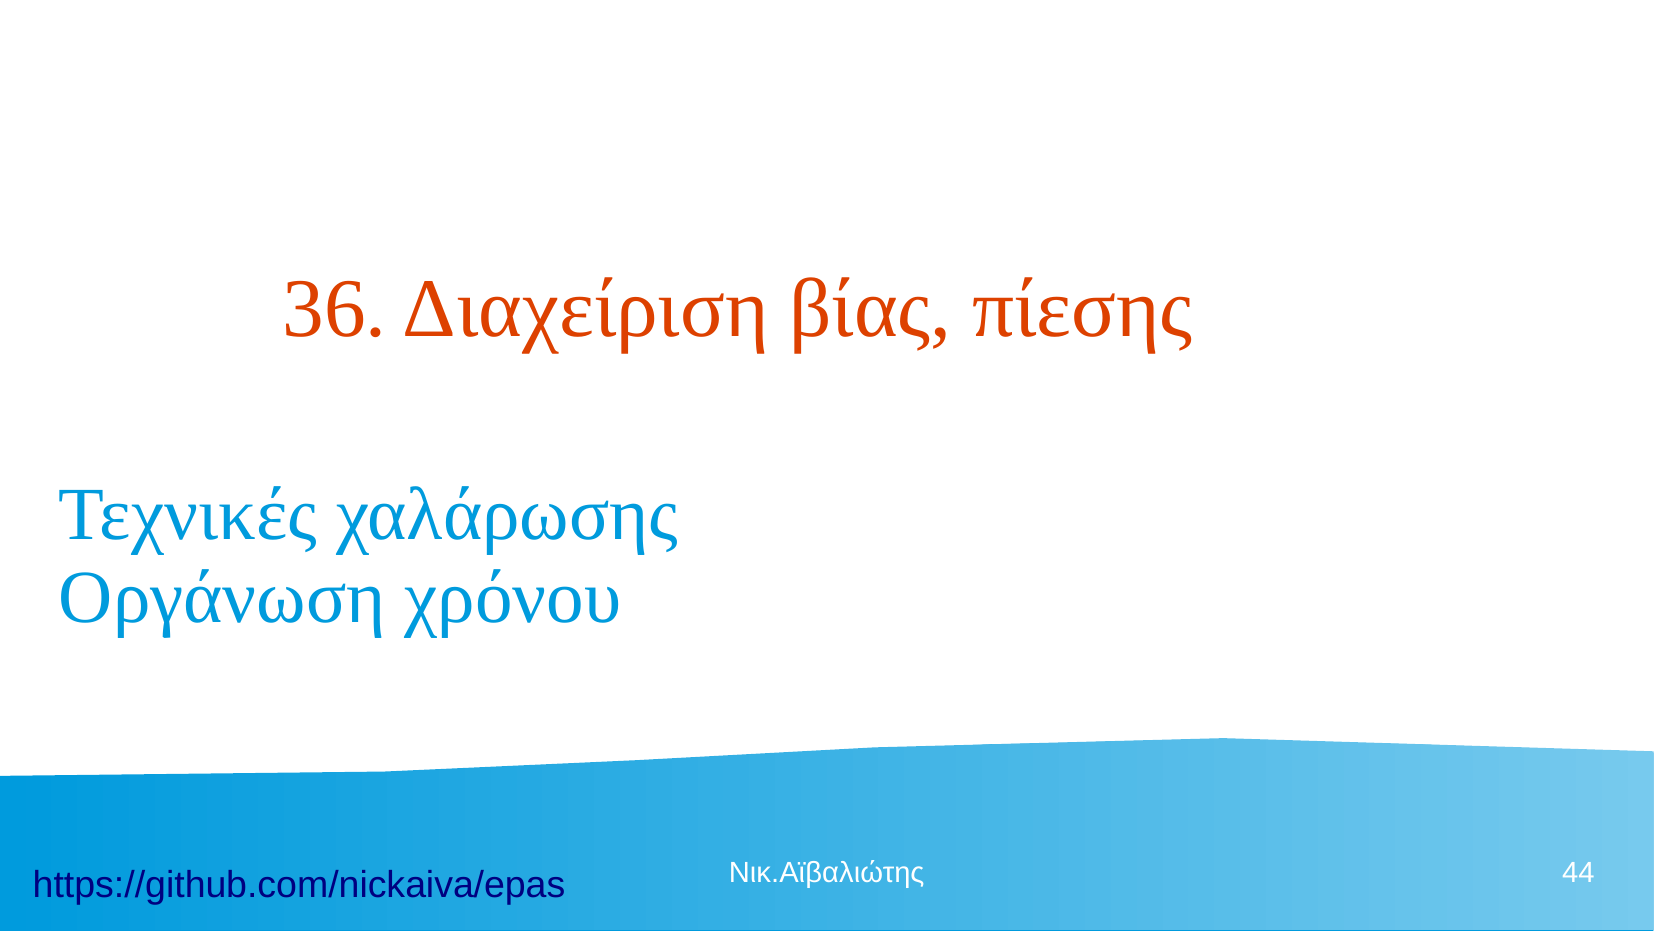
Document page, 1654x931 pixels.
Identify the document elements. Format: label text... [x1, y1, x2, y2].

title 36. Διαχείριση βίας, πίεσης [0, 262, 1477, 447]
list Τεχνικές χαλάρωσης Οργάνωση χρόνου [59, 472, 1595, 739]
